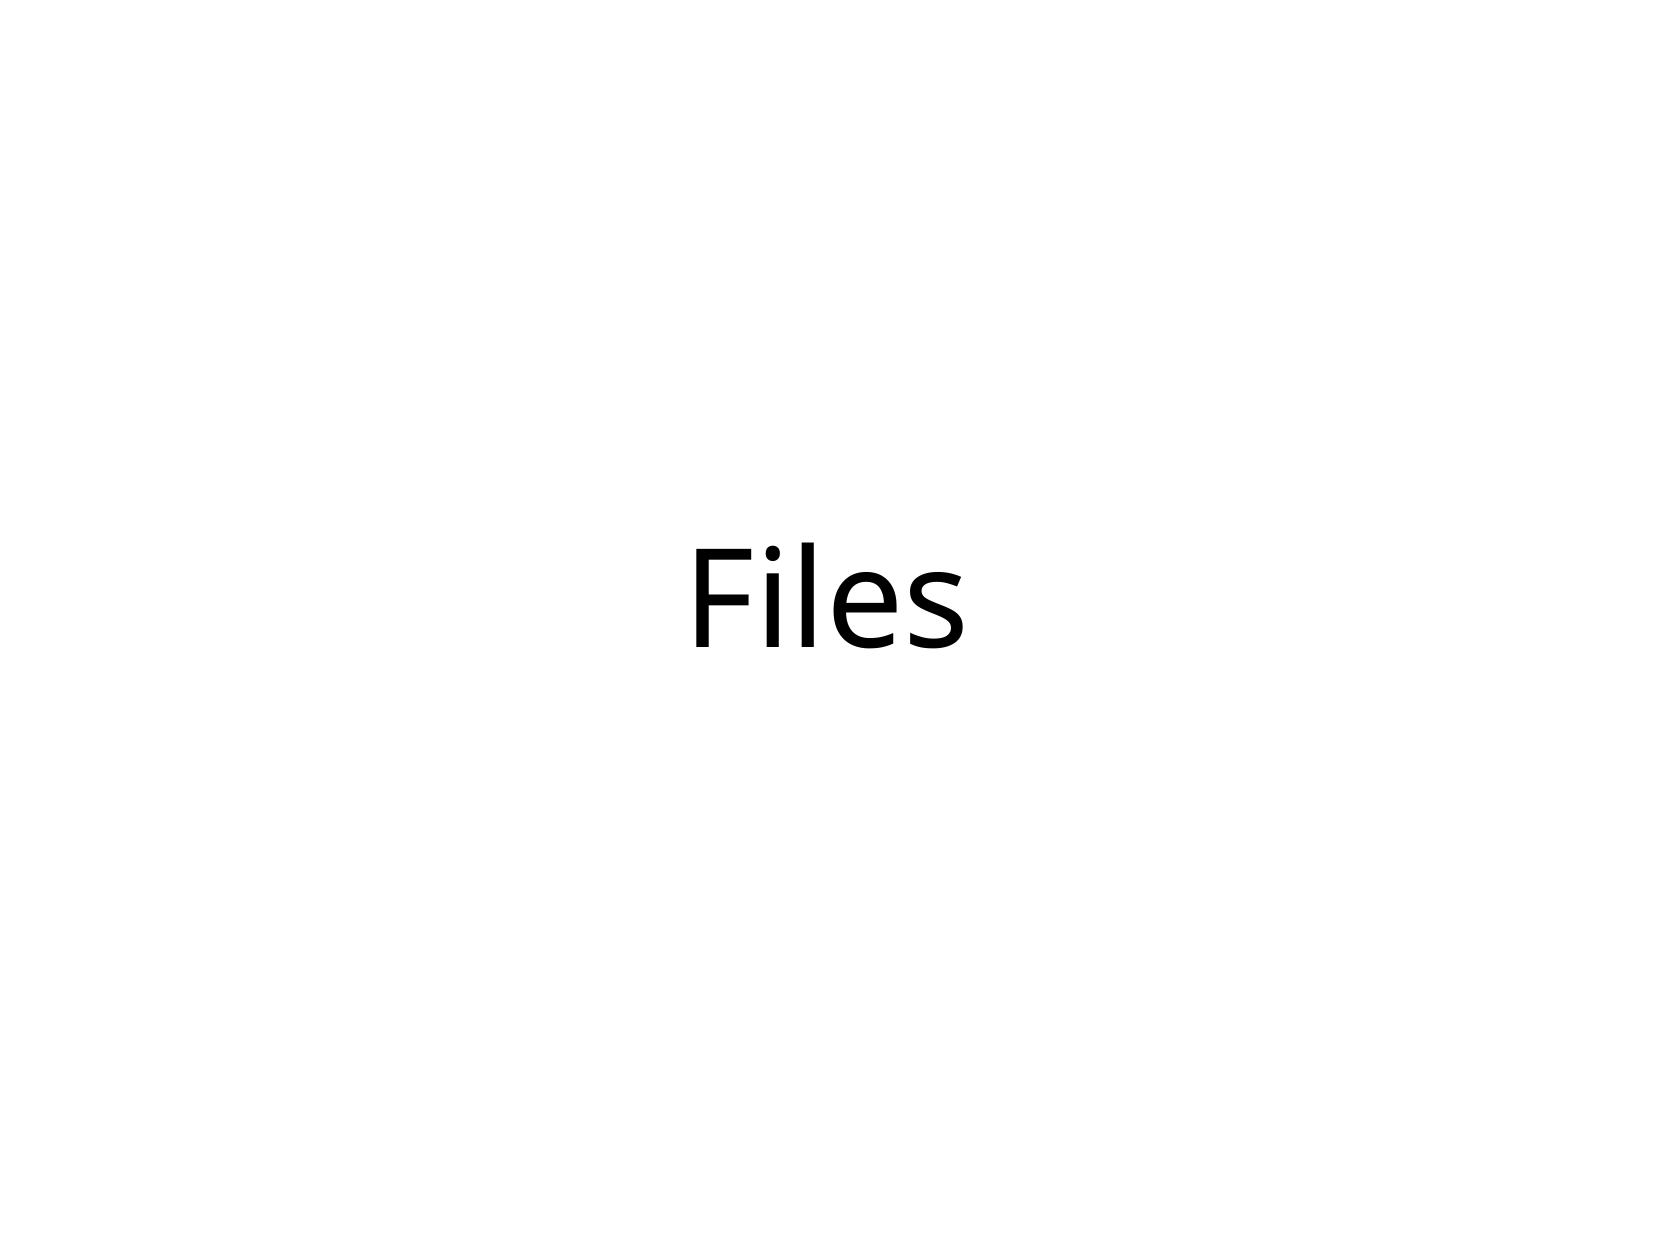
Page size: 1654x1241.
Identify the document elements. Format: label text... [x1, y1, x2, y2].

subtitle Files [82, 114, 1571, 1075]
